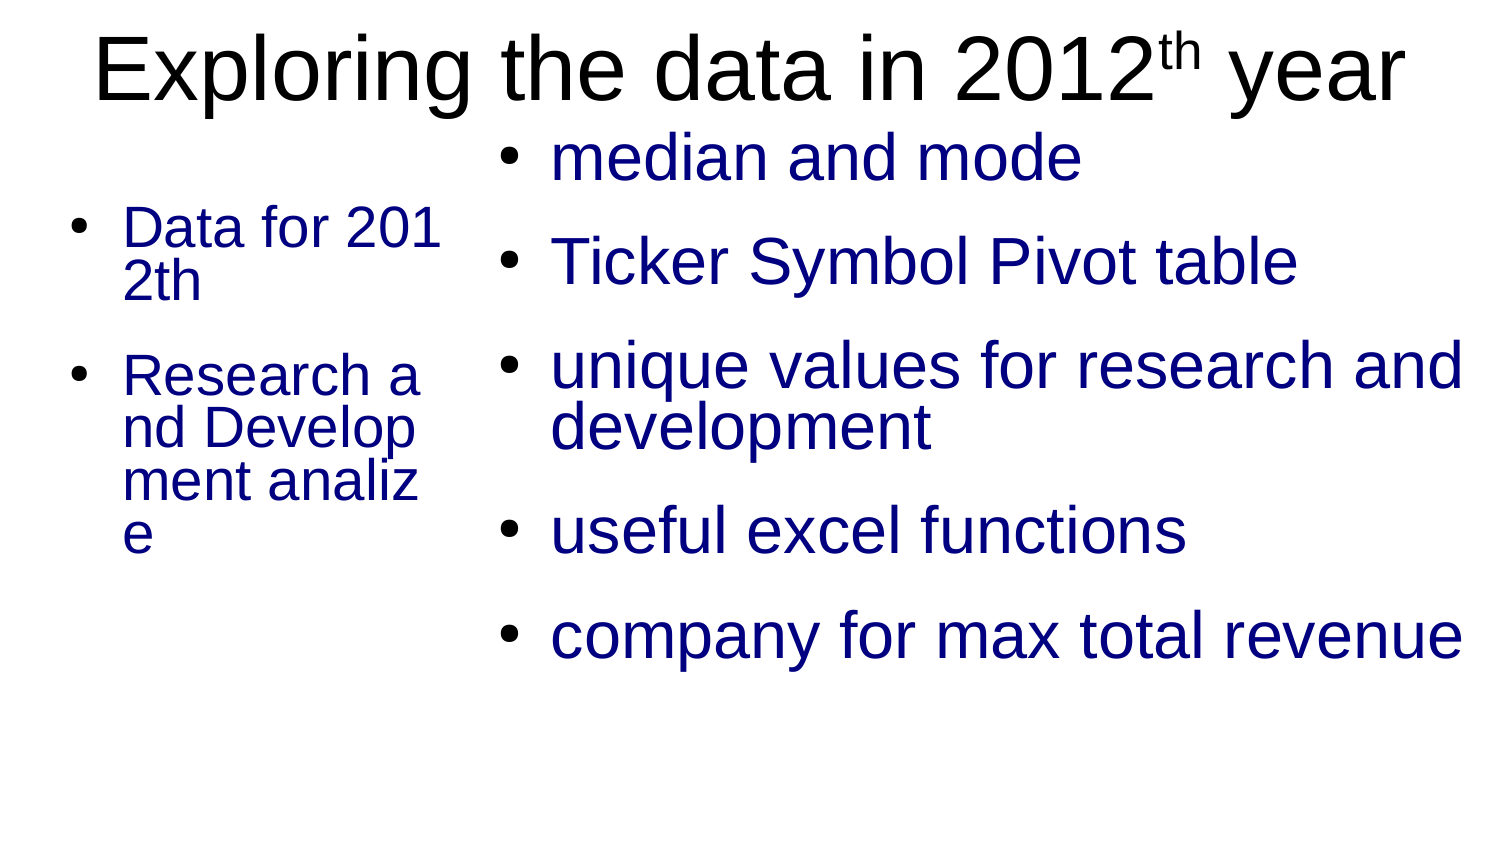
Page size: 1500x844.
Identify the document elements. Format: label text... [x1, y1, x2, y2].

list Data for 2012th Research and Development analize [51, 195, 451, 750]
title Exploring the data in 2012th year [51, 15, 1449, 225]
list median and mode Ticker Symbol Pivot table unique values for research and development useful excel functions company for max total revenue [480, 120, 1486, 844]
